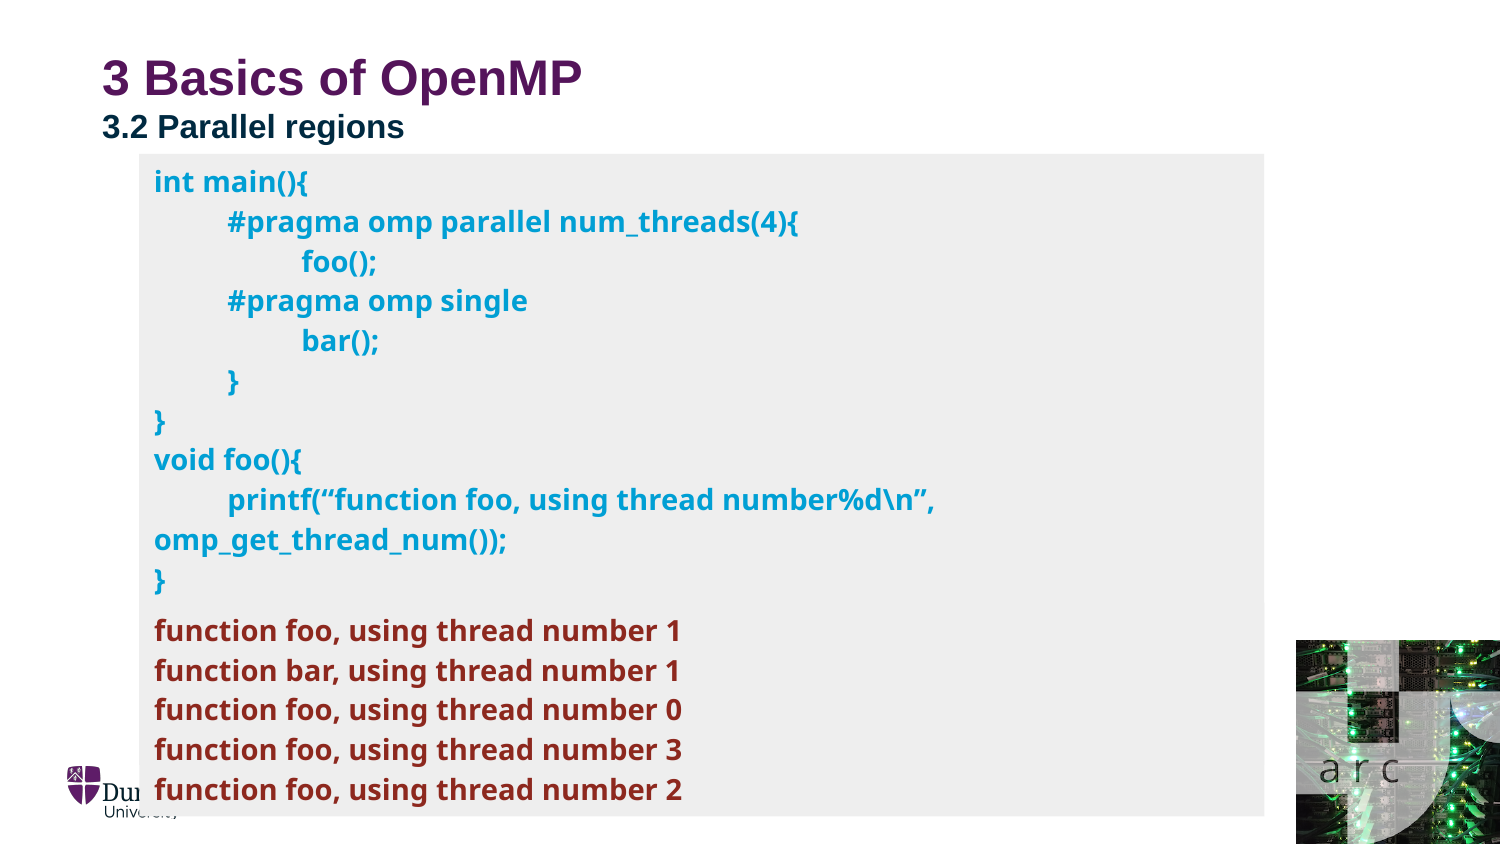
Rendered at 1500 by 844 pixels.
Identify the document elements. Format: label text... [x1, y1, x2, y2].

title 3 Basics of OpenMP 3.2 Parallel regions [101, 45, 1399, 187]
picture [67, 766, 193, 819]
text_box function foo, using thread number 1 function bar, using thread number 1 function foo, using thread number 0 function foo, using thread number 3 function foo, using thread number 2 [139, 602, 1265, 782]
text_box int main(){ #pragma omp parallel num_threads(4){ foo(); #pragma omp single bar(); } } void foo(){ printf(“function foo, using thread number%d\n”, omp_get_thread_num()); } void bar(){ printf(“function bar, using thread number%d\n”, omp_get_thread_num()); } [139, 153, 1265, 602]
picture [1296, 640, 1500, 844]
